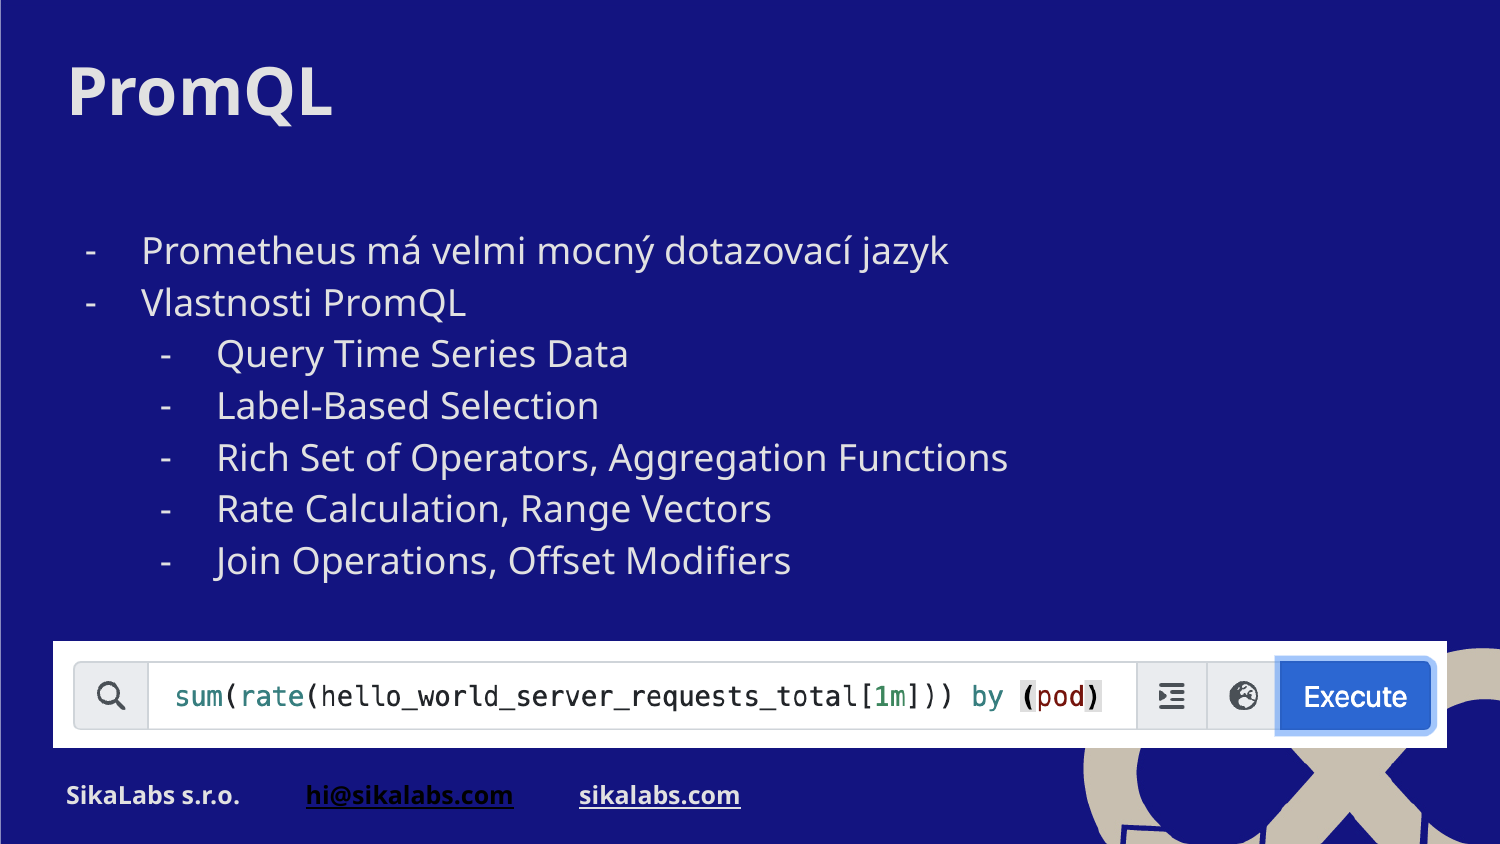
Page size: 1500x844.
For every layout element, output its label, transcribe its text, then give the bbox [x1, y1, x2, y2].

list Prometheus má velmi mocný dotazovací jazyk Vlastnosti PromQL Query Time Series Data Label-Based Selection Rich Set of Operators, Aggregation Functions Rate Calculation, Range Vectors Join Operations, Offset Modifiers [51, 205, 1449, 688]
title PromQL [51, 33, 1449, 128]
picture [0, 0, 1500, 844]
